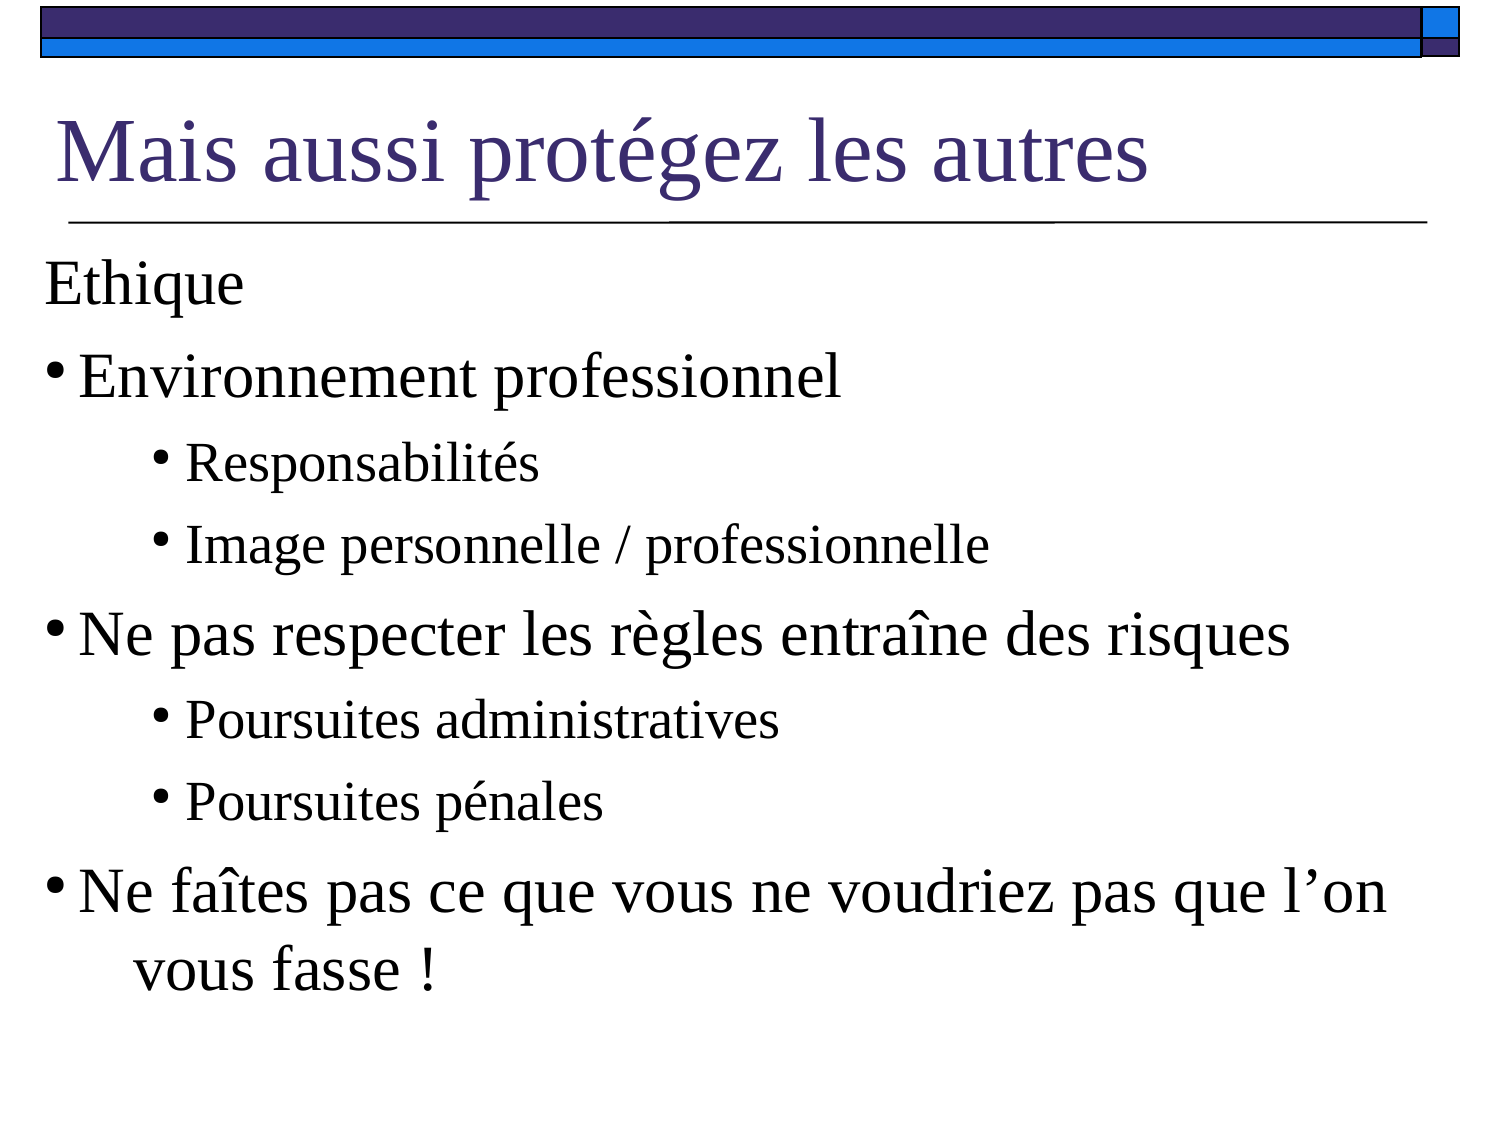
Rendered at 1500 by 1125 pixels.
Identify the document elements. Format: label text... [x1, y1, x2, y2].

title Mais aussi protégez les autres [41, 0, 1459, 208]
list Ethique Environnement professionnel Responsabilités Image personnelle / professionnelle Ne pas respecter les règles entraîne des risques Poursuites administratives Poursuites pénales Ne faîtes pas ce que vous ne voudriez pas que l’on vous fasse ! [29, 231, 1447, 1011]
